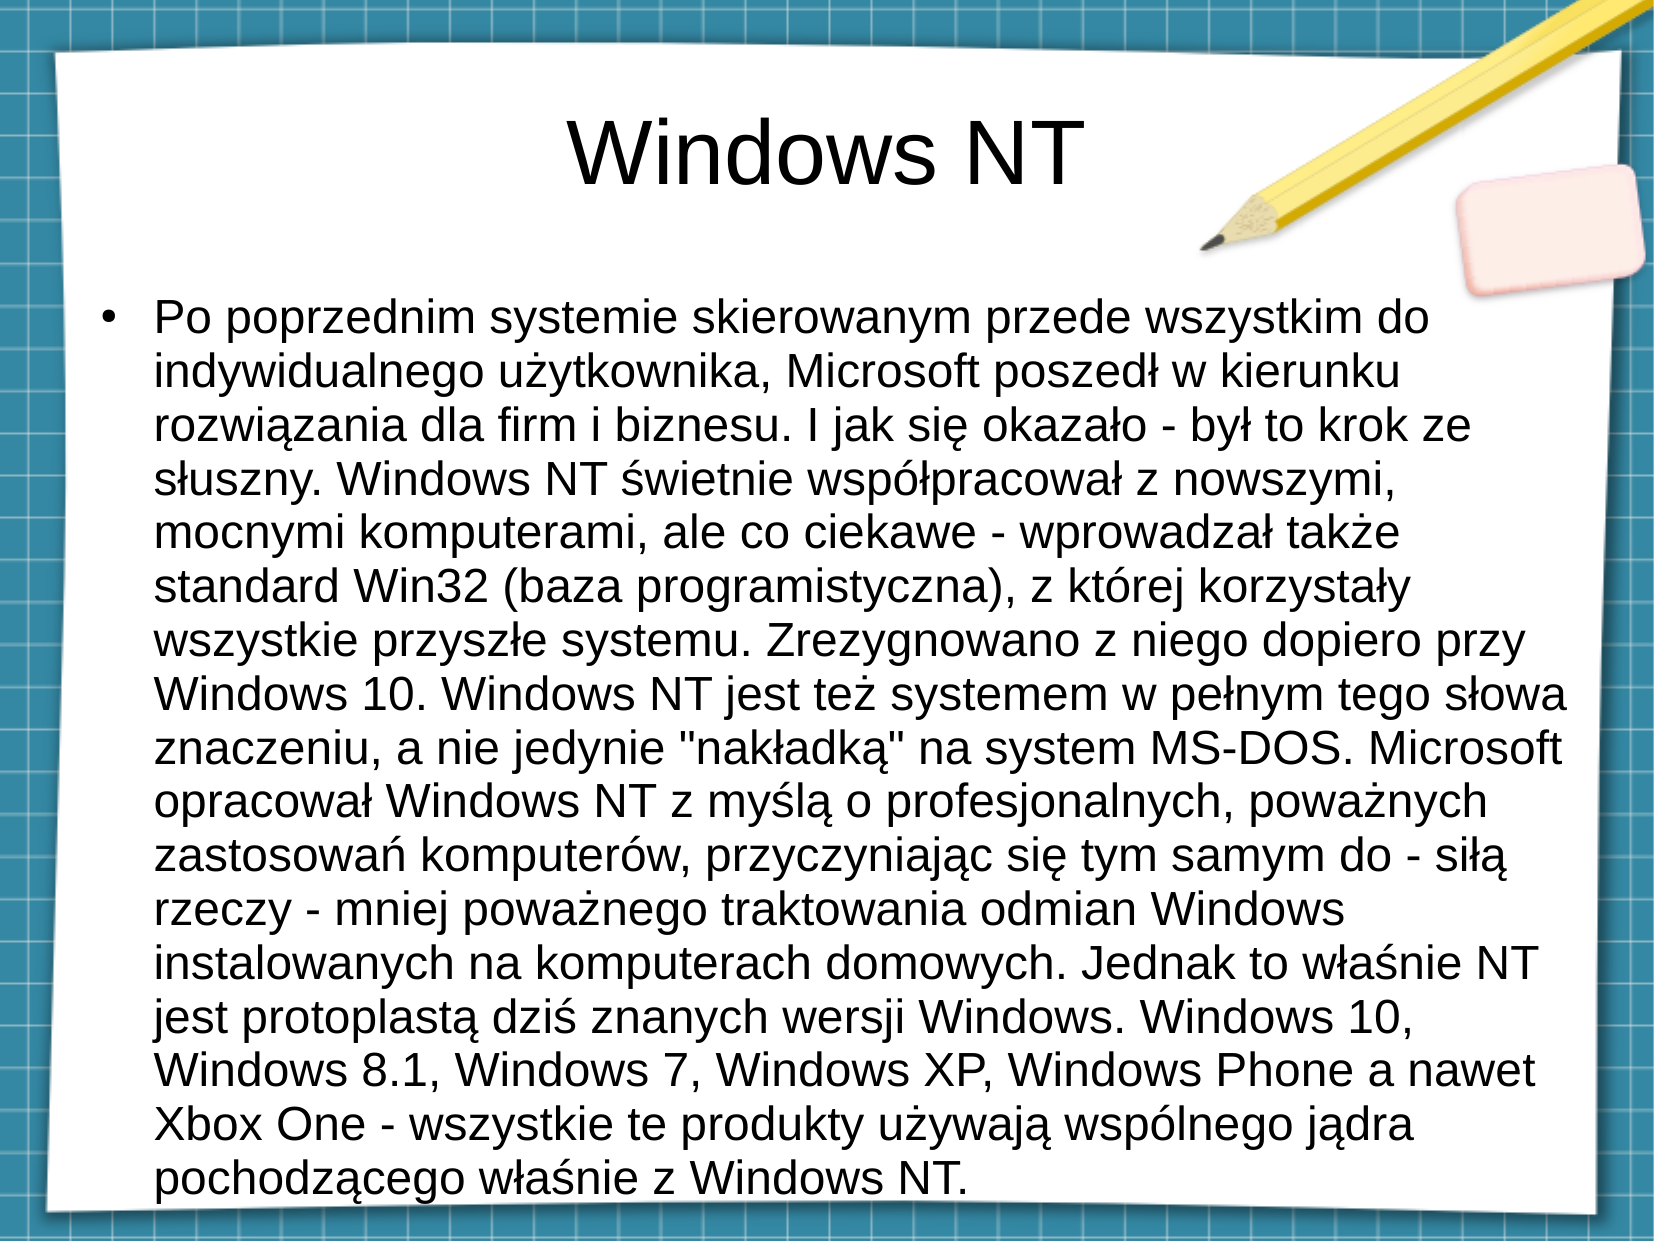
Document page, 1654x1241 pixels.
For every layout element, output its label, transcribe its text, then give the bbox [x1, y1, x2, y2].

picture [0, 0, 1654, 1241]
list Po poprzednim systemie skierowanym przede wszystkim do indywidualnego użytkownika, Microsoft poszedł w kierunku rozwiązania dla firm i biznesu. I jak się okazało - był to krok ze słuszny. Windows NT świetnie współpracował z nowszymi, mocnymi komputerami, ale co ciekawe - wprowadzał także standard Win32 (baza programistyczna), z której korzystały wszystkie przyszłe systemu. Zrezygnowano z niego dopiero przy Windows 10. Windows NT jest też systemem w pełnym tego słowa znaczeniu, a nie jedynie "nakładką" na system MS-DOS. Microsoft opracował Windows NT z myślą o profesjonalnych, poważnych zastosowań komputerów, przyczyniając się tym samym do - siłą rzeczy - mniej poważnego traktowania odmian Windows instalowanych na komputerach domowych. Jednak to właśnie NT jest protoplastą dziś znanych wersji Windows. Windows 10, Windows 8.1, Windows 7, Windows XP, Windows Phone a nawet Xbox One - wszystkie te produkty używają wspólnego jądra pochodzącego właśnie z Windows NT. [82, 290, 1571, 1010]
title Windows NT [82, 49, 1571, 257]
